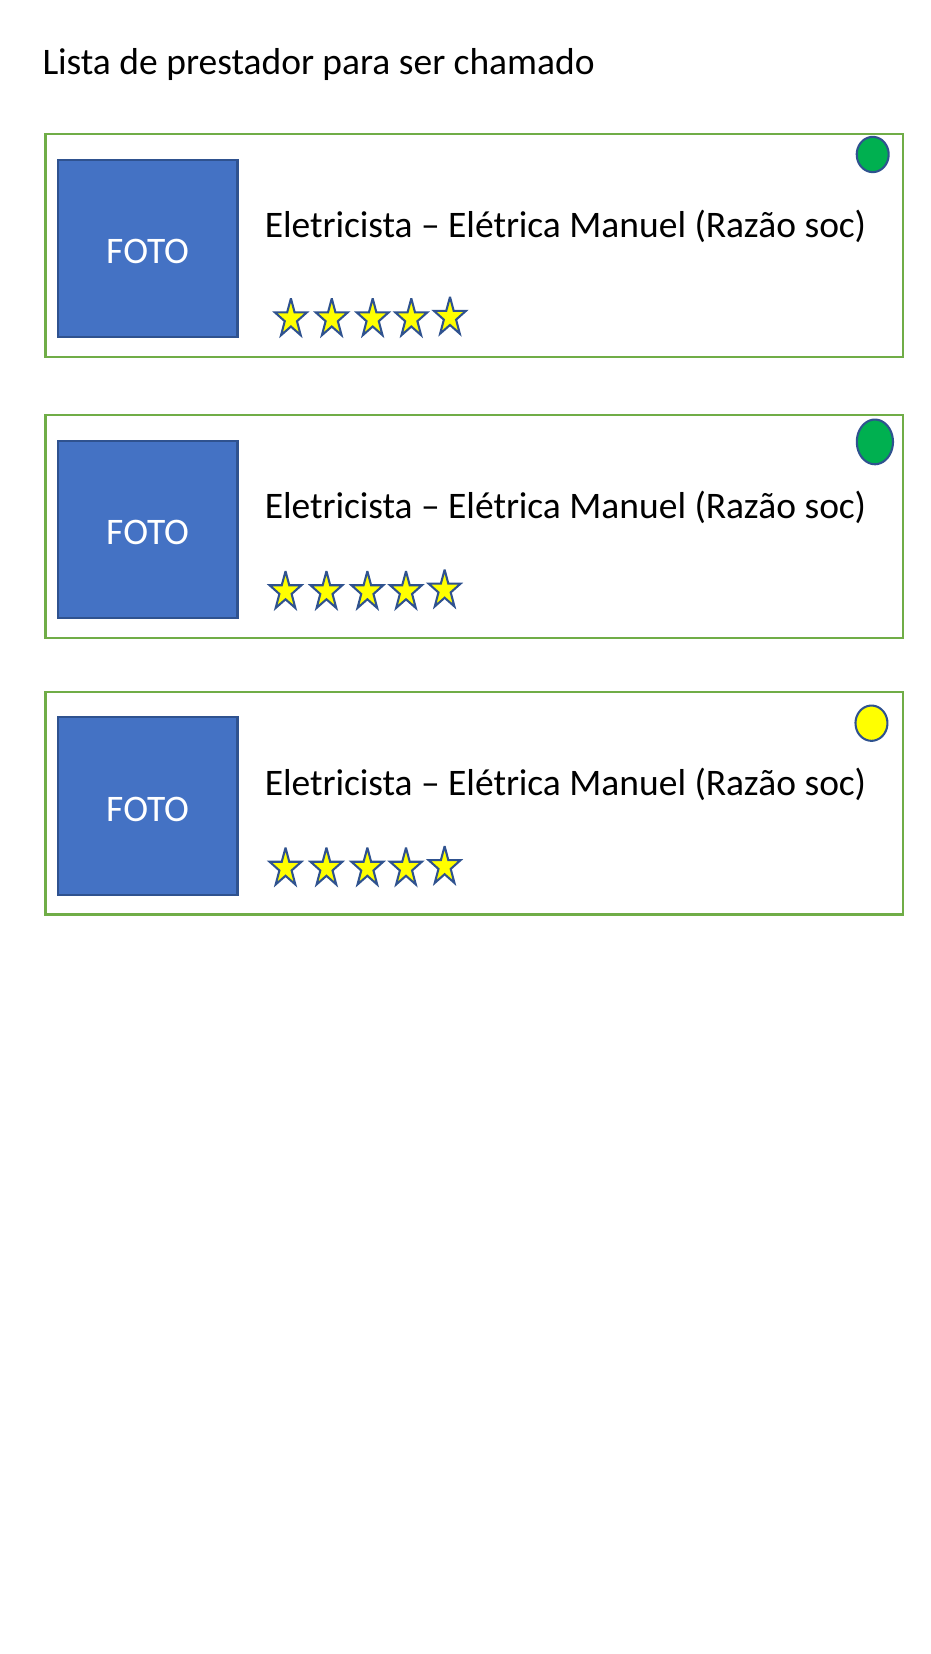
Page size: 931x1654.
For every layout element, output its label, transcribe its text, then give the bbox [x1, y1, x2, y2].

text_box [45, 692, 903, 915]
text_box FOTO [58, 160, 238, 337]
text_box Lista de prestador para ser chamado [27, 29, 903, 91]
text_box Eletricista – Elétrica Manuel (Razão soc) [249, 192, 889, 299]
text_box [45, 415, 903, 638]
text_box FOTO [58, 441, 238, 618]
text_box [45, 134, 903, 357]
text_box Eletricista – Elétrica Manuel (Razão soc) [249, 750, 889, 857]
text_box FOTO [58, 717, 238, 895]
text_box Eletricista – Elétrica Manuel (Razão soc) [249, 473, 889, 580]
